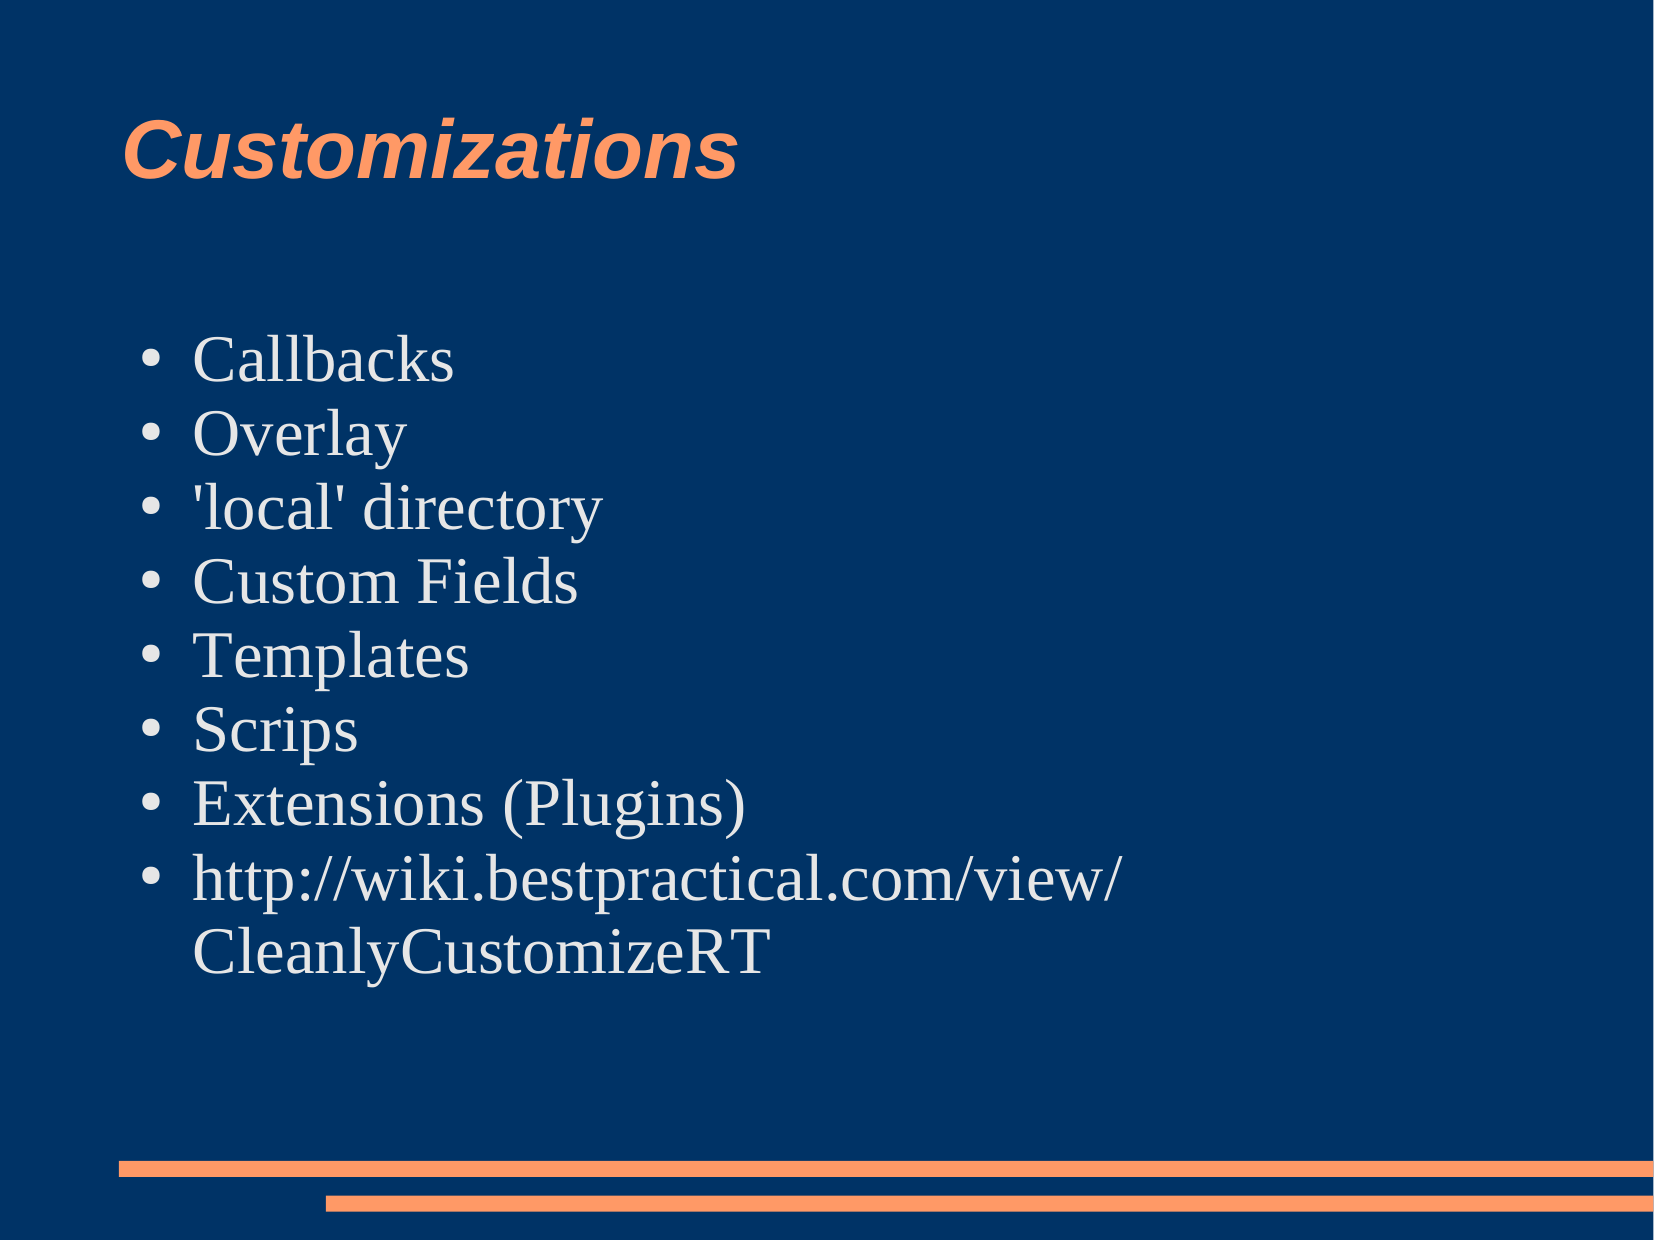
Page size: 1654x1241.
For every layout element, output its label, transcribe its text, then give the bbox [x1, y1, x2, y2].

title Customizations [121, 53, 1534, 247]
list Callbacks Overlay 'local' directory Custom Fields Templates Scrips Extensions (Plugins) http://wiki.bestpractical.com/view/CleanlyCustomizeRT [121, 322, 1561, 1118]
